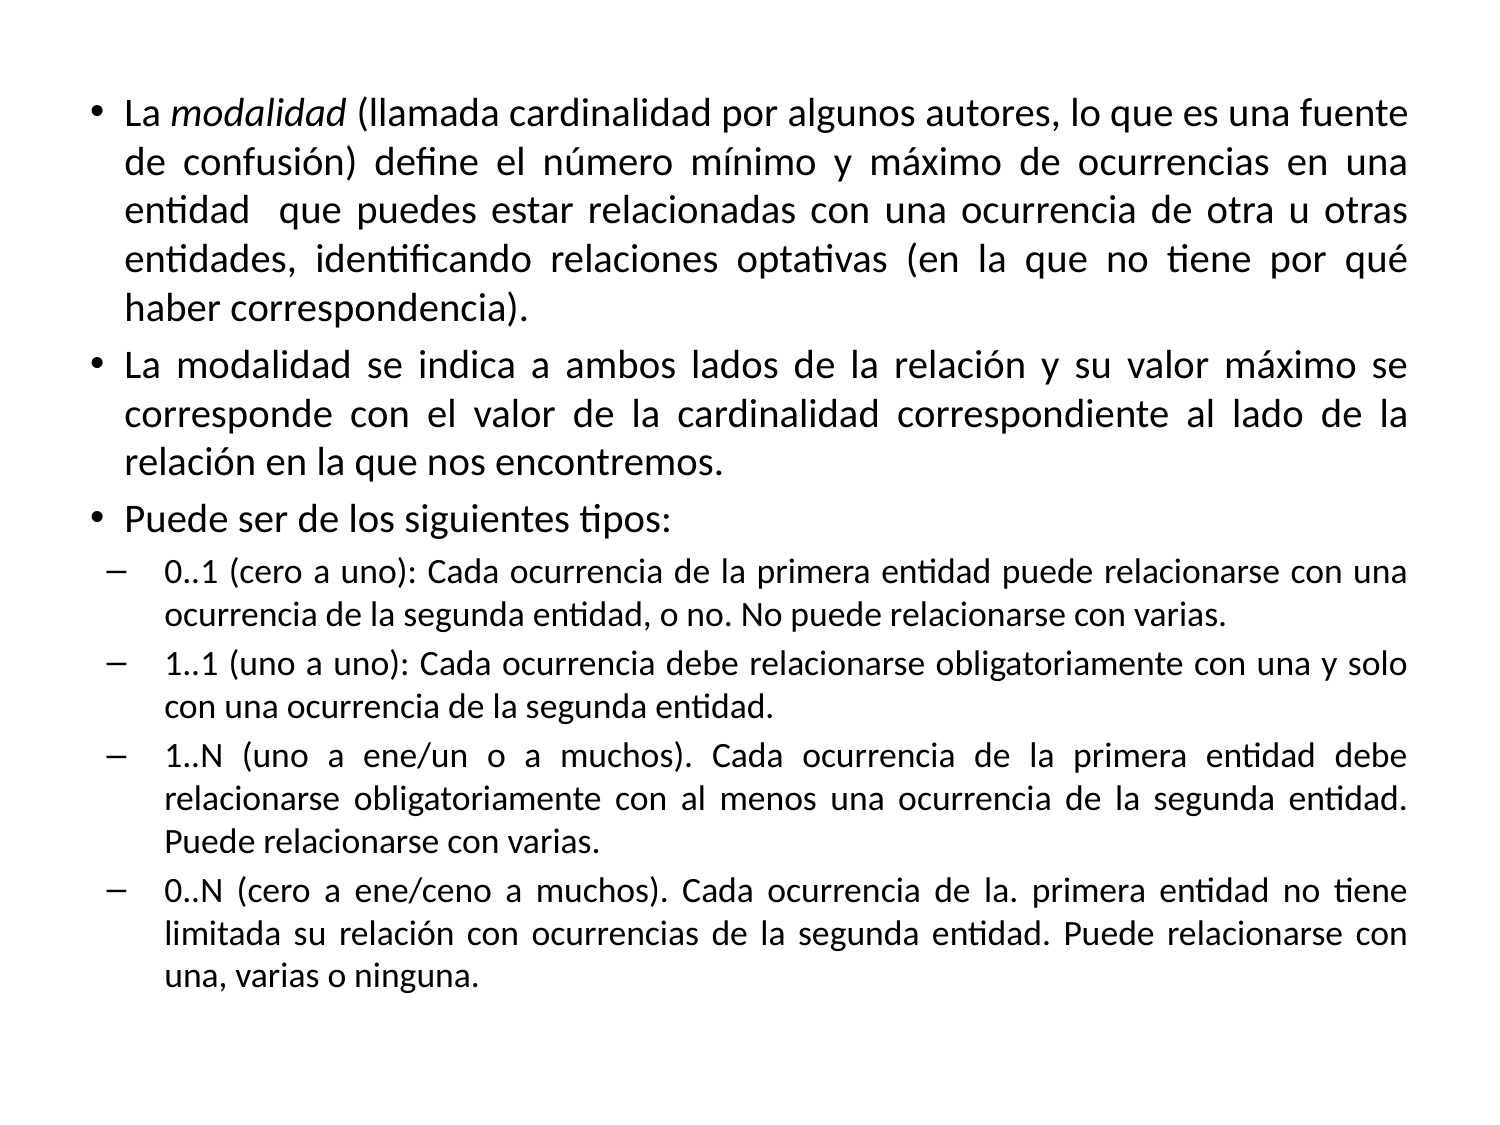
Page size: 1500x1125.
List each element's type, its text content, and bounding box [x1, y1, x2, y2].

list La modalidad (llamada cardinalidad por algunos autores, lo que es una fuente de confusión) define el número mínimo y máximo de ocurrencias en una entidad que puedes estar relacionadas con una ocurrencia de otra u otras entidades, identificando relaciones optativas (en la que no tiene por qué haber correspondencia). La modalidad se indica a ambos lados de la relación y su valor máximo se corresponde con el valor de la cardinalidad correspondiente al lado de la relación en la que nos encontremos. Puede ser de los siguientes tipos: 0..1 (cero a uno): Cada ocurrencia de la primera entidad puede relacionarse con una ocurrencia de la segunda entidad, o no. No puede relacionarse con varias. 1..1 (uno a uno): Cada ocurrencia debe relacionarse obligatoriamente con una y solo con una ocurrencia de la segunda entidad. 1..N (uno a ene/un o a muchos). Cada ocurrencia de la primera entidad debe relacionarse obligatoriamente con al menos una ocurrencia de la segunda entidad. Puede relacionarse con varias. 0..N (cero a ene/ceno a muchos). Cada ocurrencia de la. primera entidad no tiene limitada su relación con ocurrencias de la segunda entidad. Puede relacionarse con una, varias o ninguna. [75, 78, 1425, 1005]
